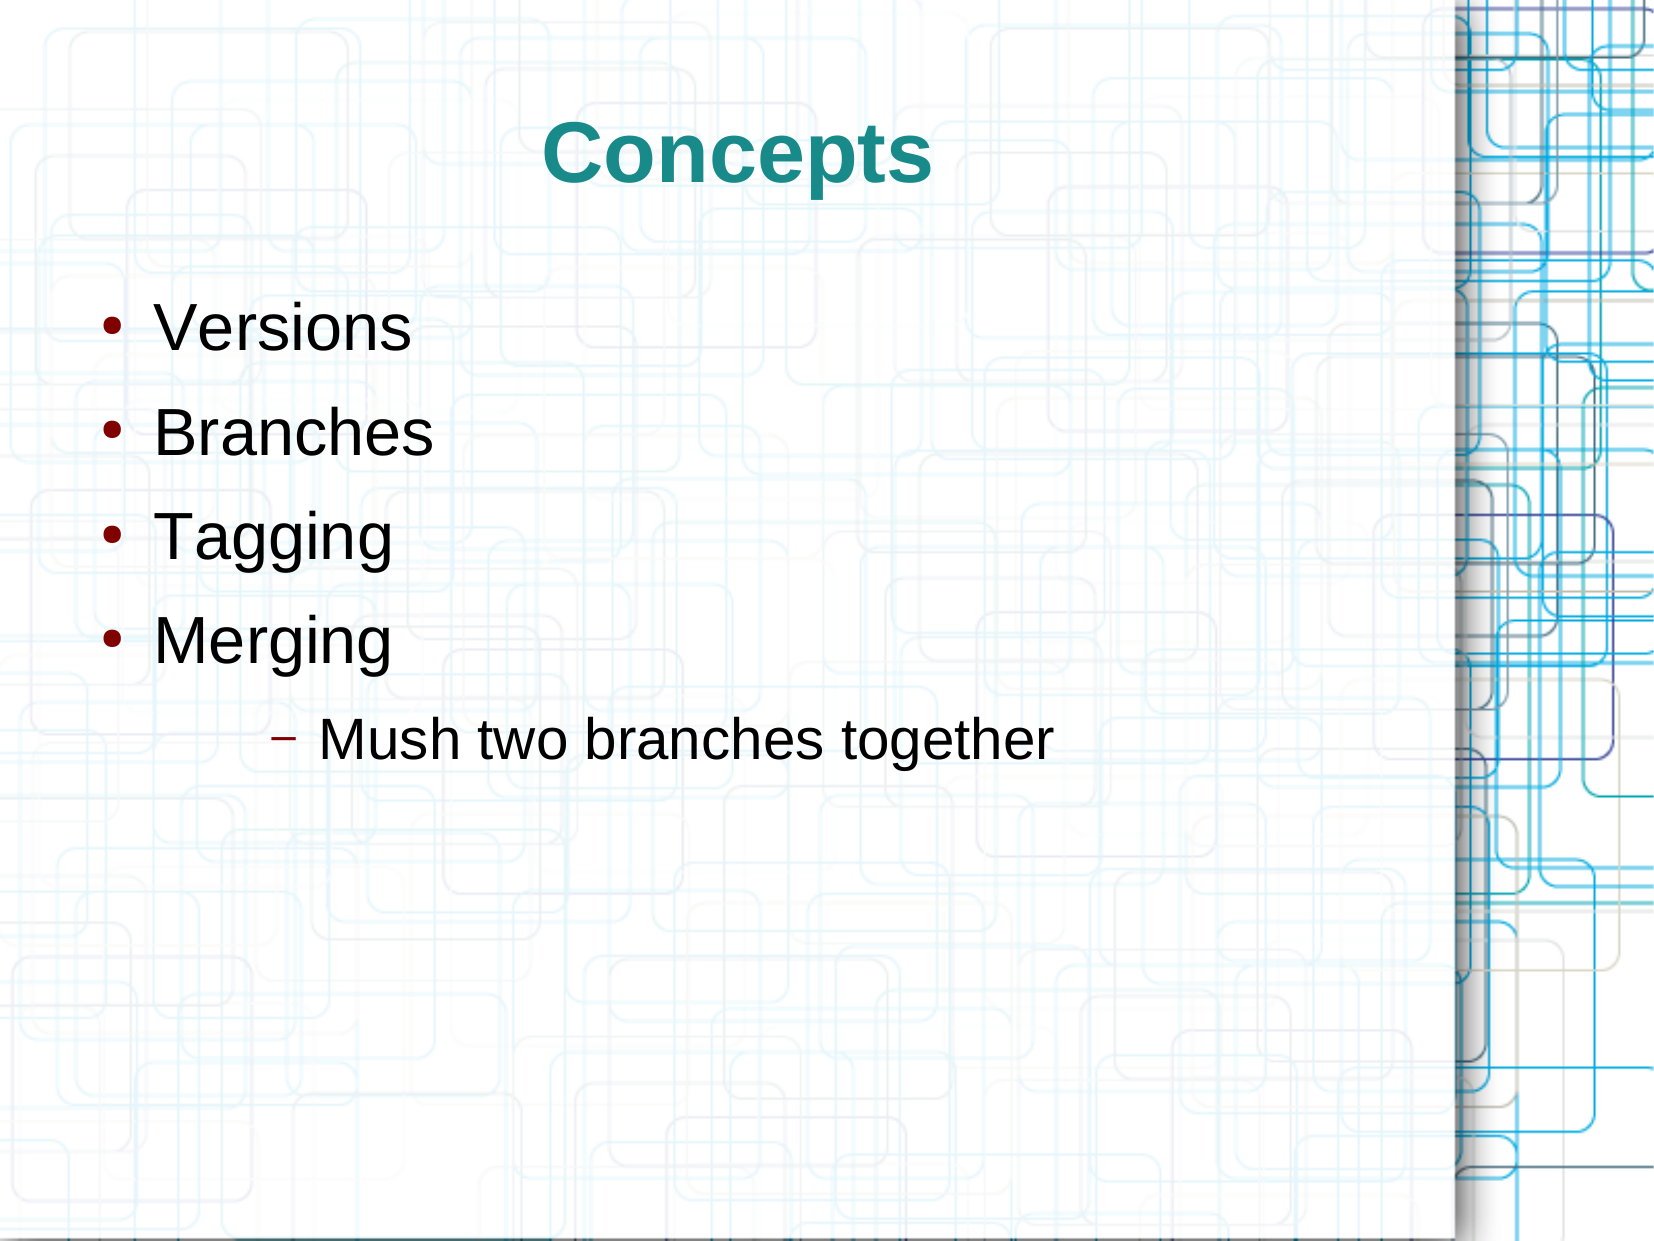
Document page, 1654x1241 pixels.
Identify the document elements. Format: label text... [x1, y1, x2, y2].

list Versions Branches Tagging Merging Mush two branches together [82, 290, 1538, 1010]
picture [0, 0, 1654, 1241]
title Concepts [59, 49, 1418, 257]
